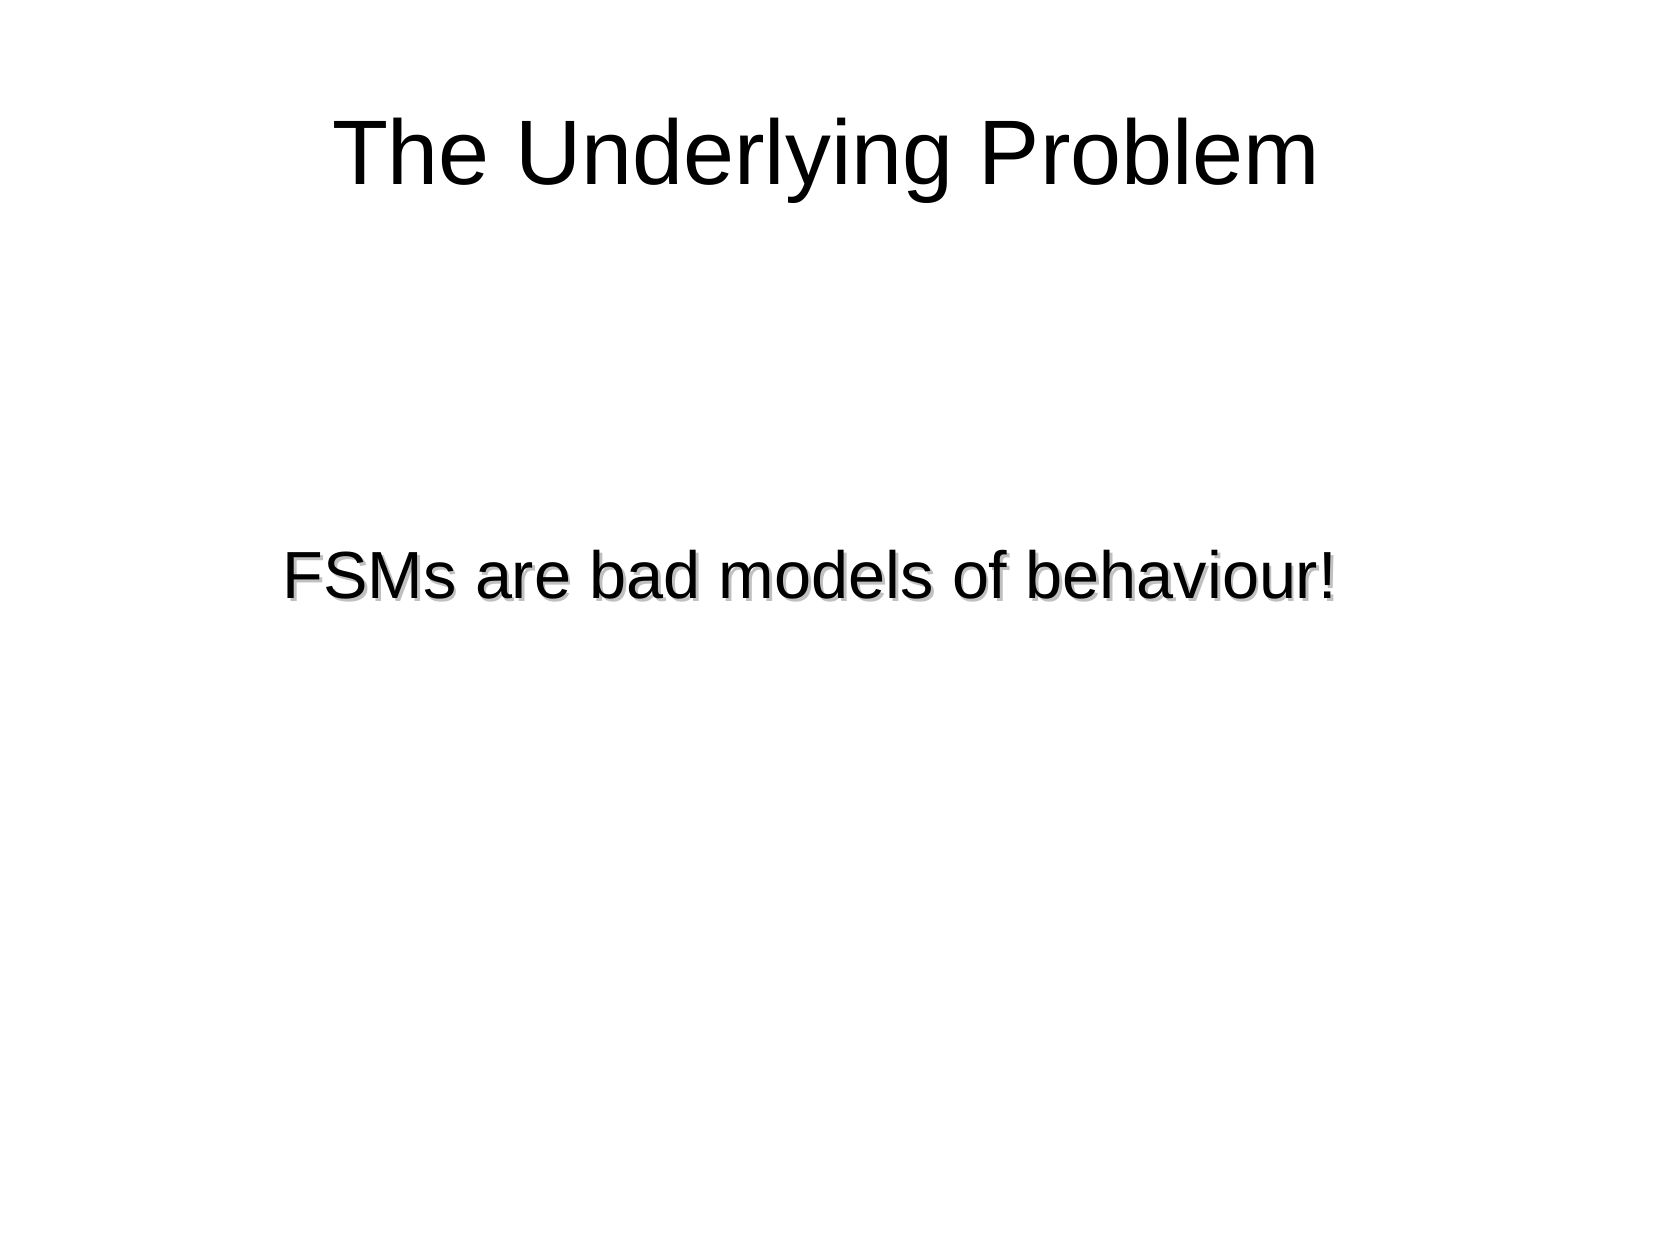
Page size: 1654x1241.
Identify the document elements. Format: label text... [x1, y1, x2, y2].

title The Underlying Problem [82, 49, 1571, 257]
subtitle FSMs are bad models of behaviour! [82, 290, 1538, 1010]
